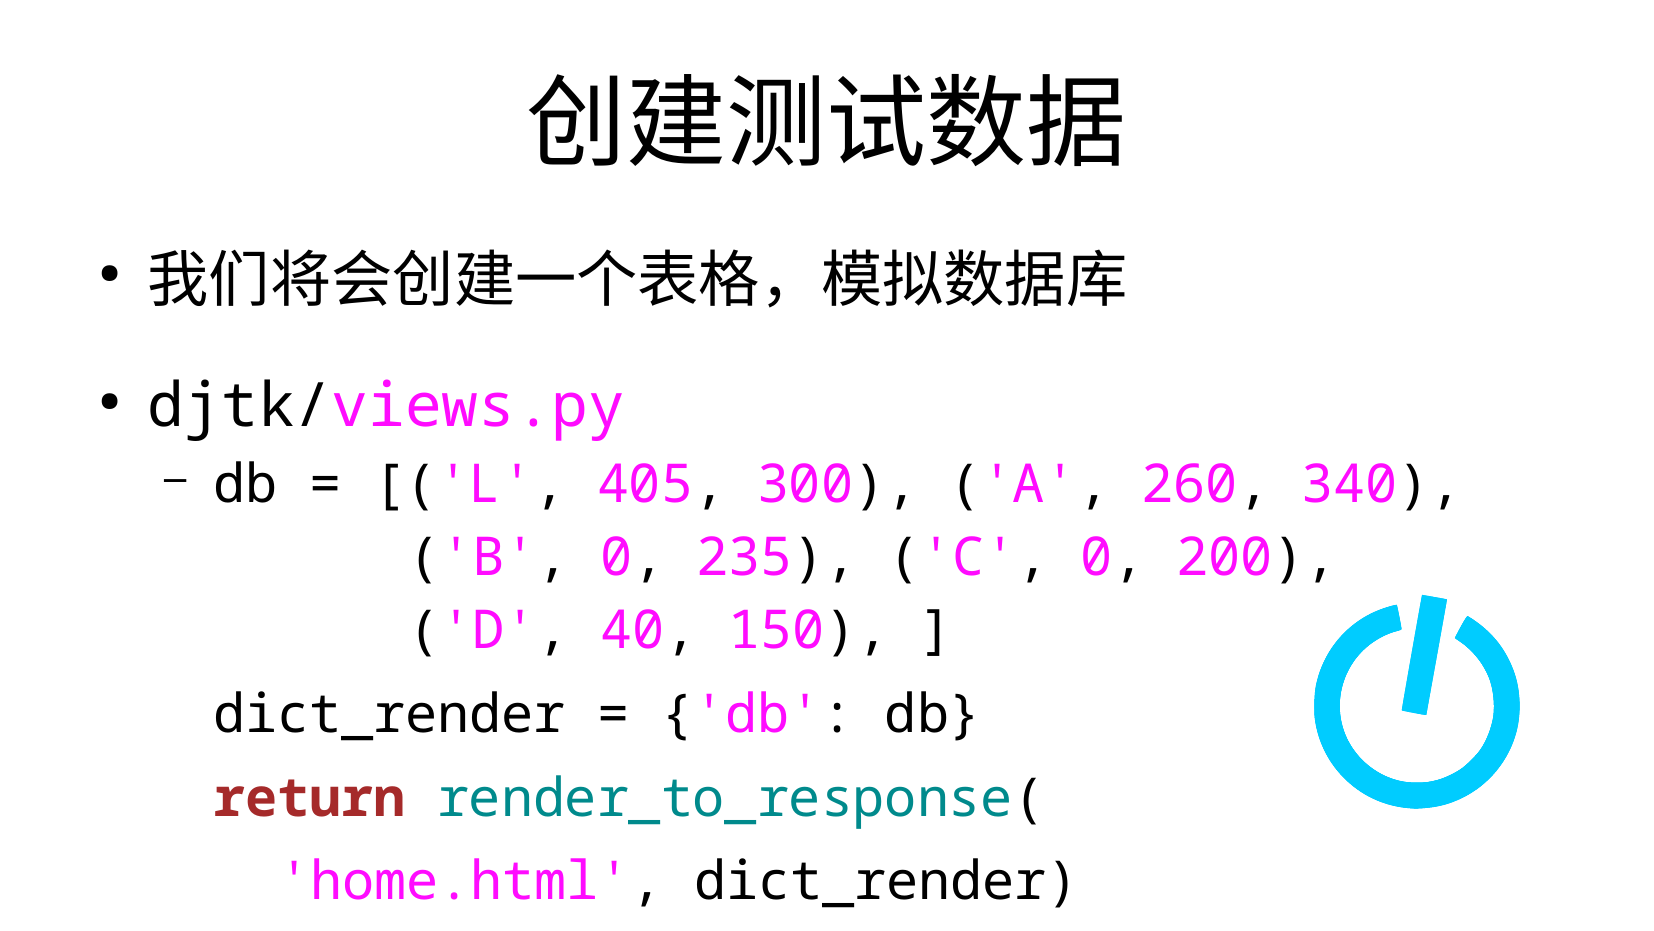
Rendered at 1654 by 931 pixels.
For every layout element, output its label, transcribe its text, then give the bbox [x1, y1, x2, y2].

title 创建测试数据 [82, 37, 1571, 193]
list 我们将会创建一个表格，模拟数据库 djtk/views.py db = [('L', 405, 300), ('A', 260, 340), ('B', 0, 235), ('C', 0, 200), ('D', 40, 150), ] dict_render = {'db': db} return render_to_response( 'home.html', dict_render) [82, 217, 1619, 922]
